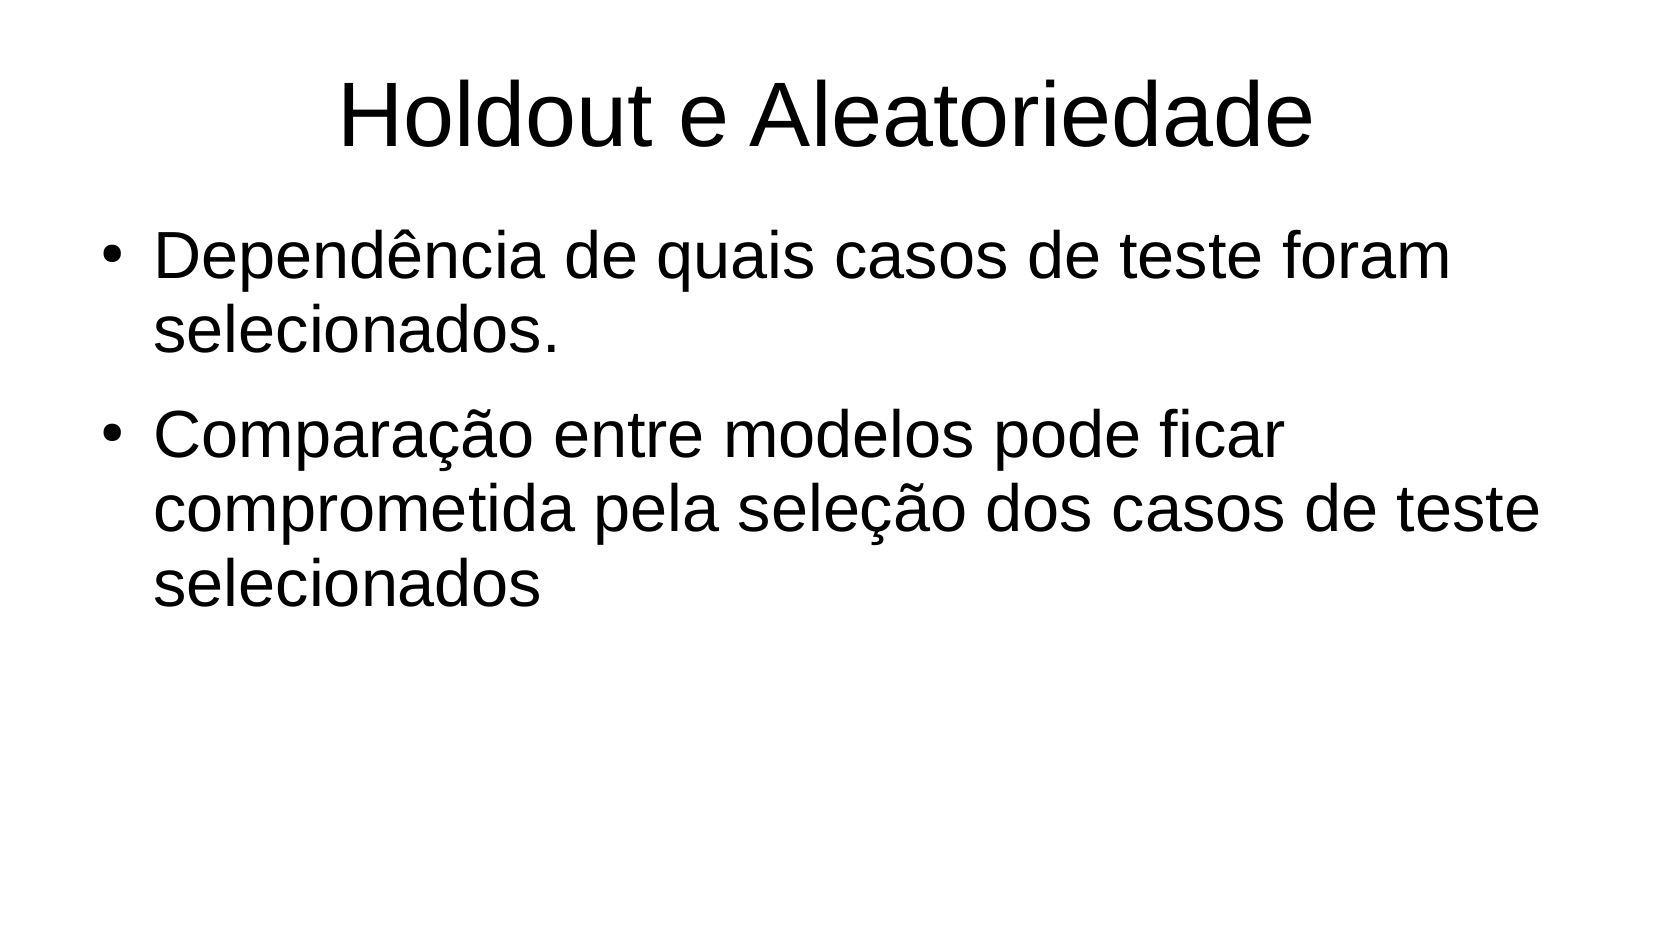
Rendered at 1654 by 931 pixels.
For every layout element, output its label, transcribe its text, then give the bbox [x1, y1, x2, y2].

list Dependência de quais casos de teste foram selecionados. Comparação entre modelos pode ficar comprometida pela seleção dos casos de teste selecionados [82, 217, 1571, 758]
title Holdout e Aleatoriedade [82, 37, 1571, 193]
